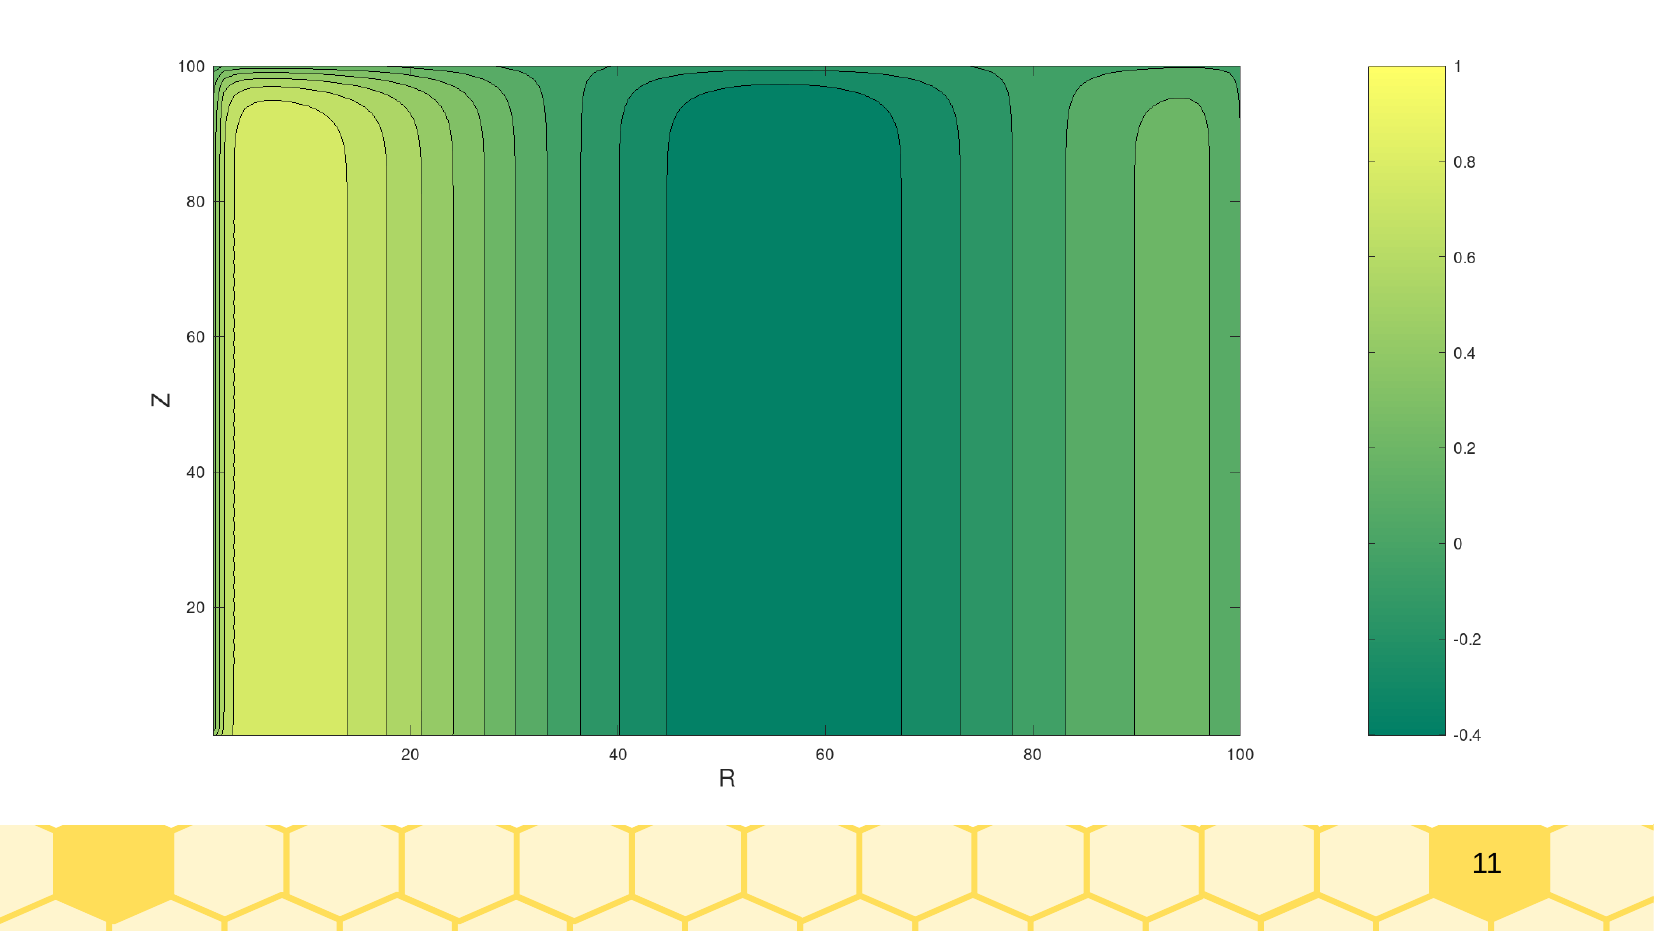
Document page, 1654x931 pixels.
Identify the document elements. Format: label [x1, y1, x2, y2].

picture [0, 4, 1653, 826]
